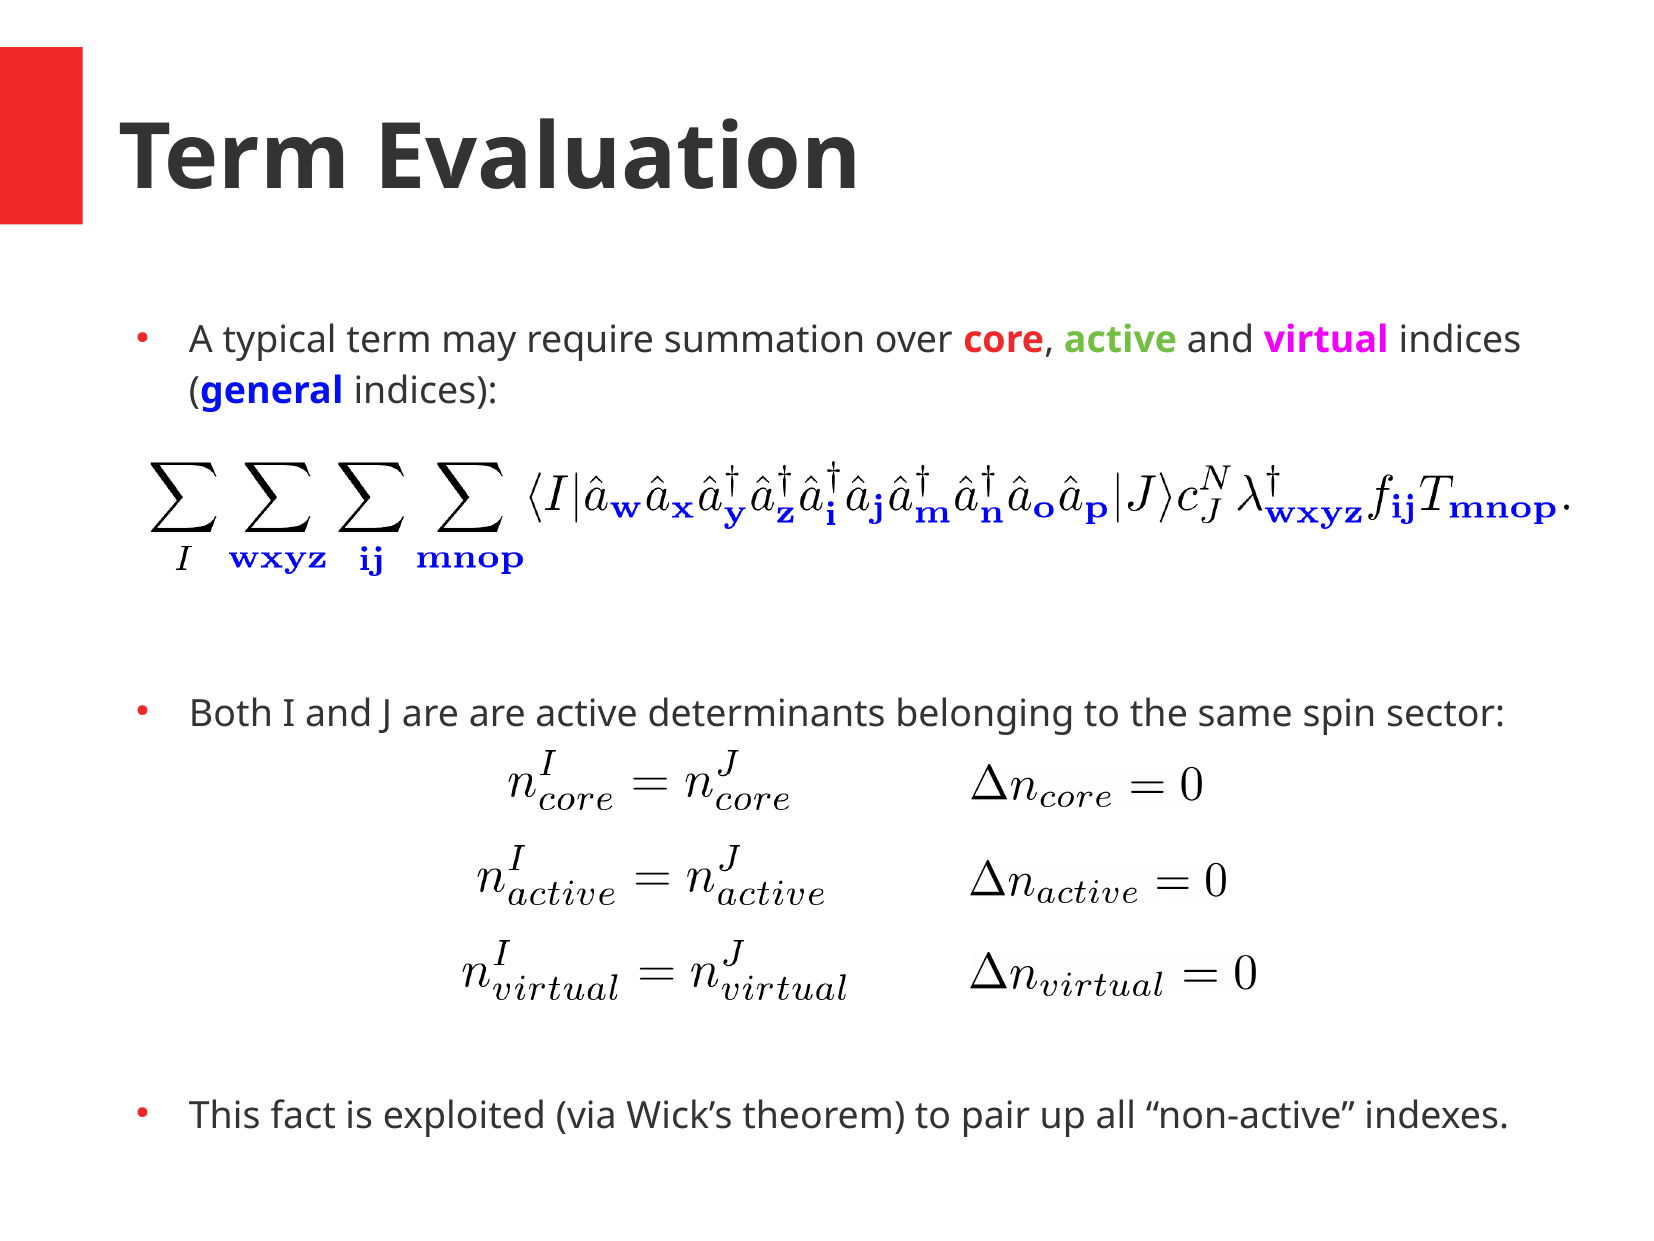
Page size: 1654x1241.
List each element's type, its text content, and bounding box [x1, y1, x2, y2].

picture [970, 860, 1226, 903]
title Term Evaluation [118, 49, 1571, 257]
picture [462, 940, 846, 1000]
picture [971, 764, 1202, 807]
picture [508, 750, 789, 810]
picture [150, 461, 1569, 576]
list A typical term may require summation over core, active and virtual indices (general indices): Both I and J are are active determinants belonging to the same spin sector: This fact is exploited (via Wick’s theorem) to pair up all “non-active” indexes. [118, 312, 1536, 559]
picture [477, 845, 824, 905]
picture [970, 952, 1256, 996]
